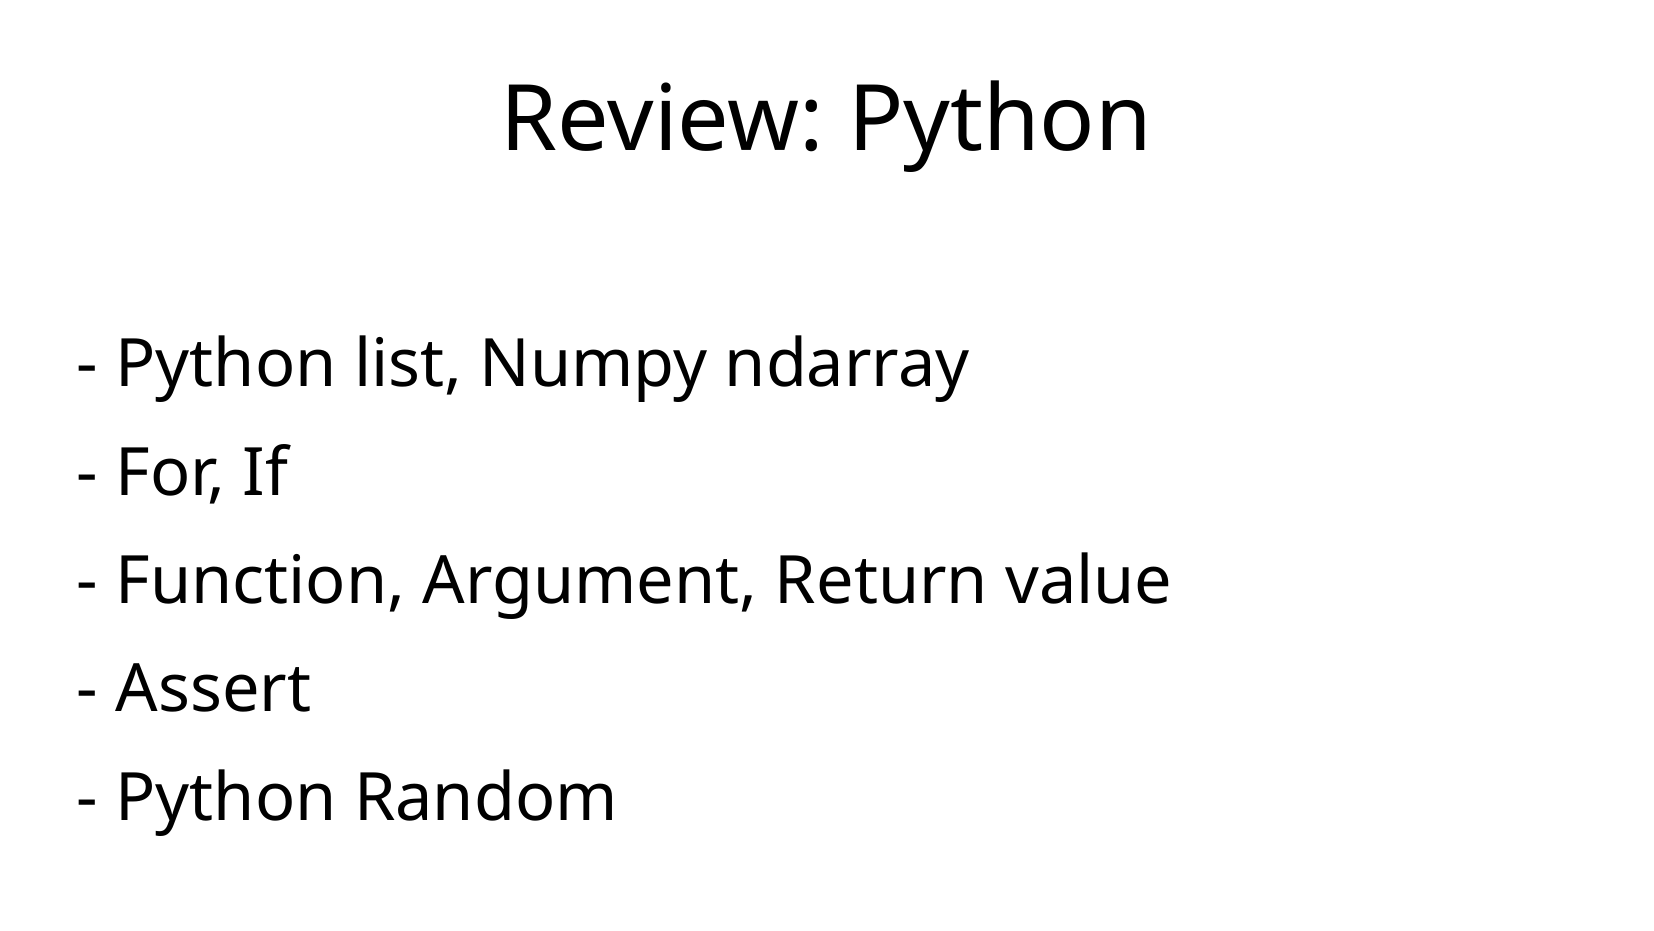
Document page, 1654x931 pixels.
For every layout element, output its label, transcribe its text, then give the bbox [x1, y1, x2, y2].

subtitle - Python list, Numpy ndarray - For, If - Function, Argument, Return value - Assert - Python Random [76, 206, 1565, 916]
title Review: Python [82, 37, 1571, 193]
